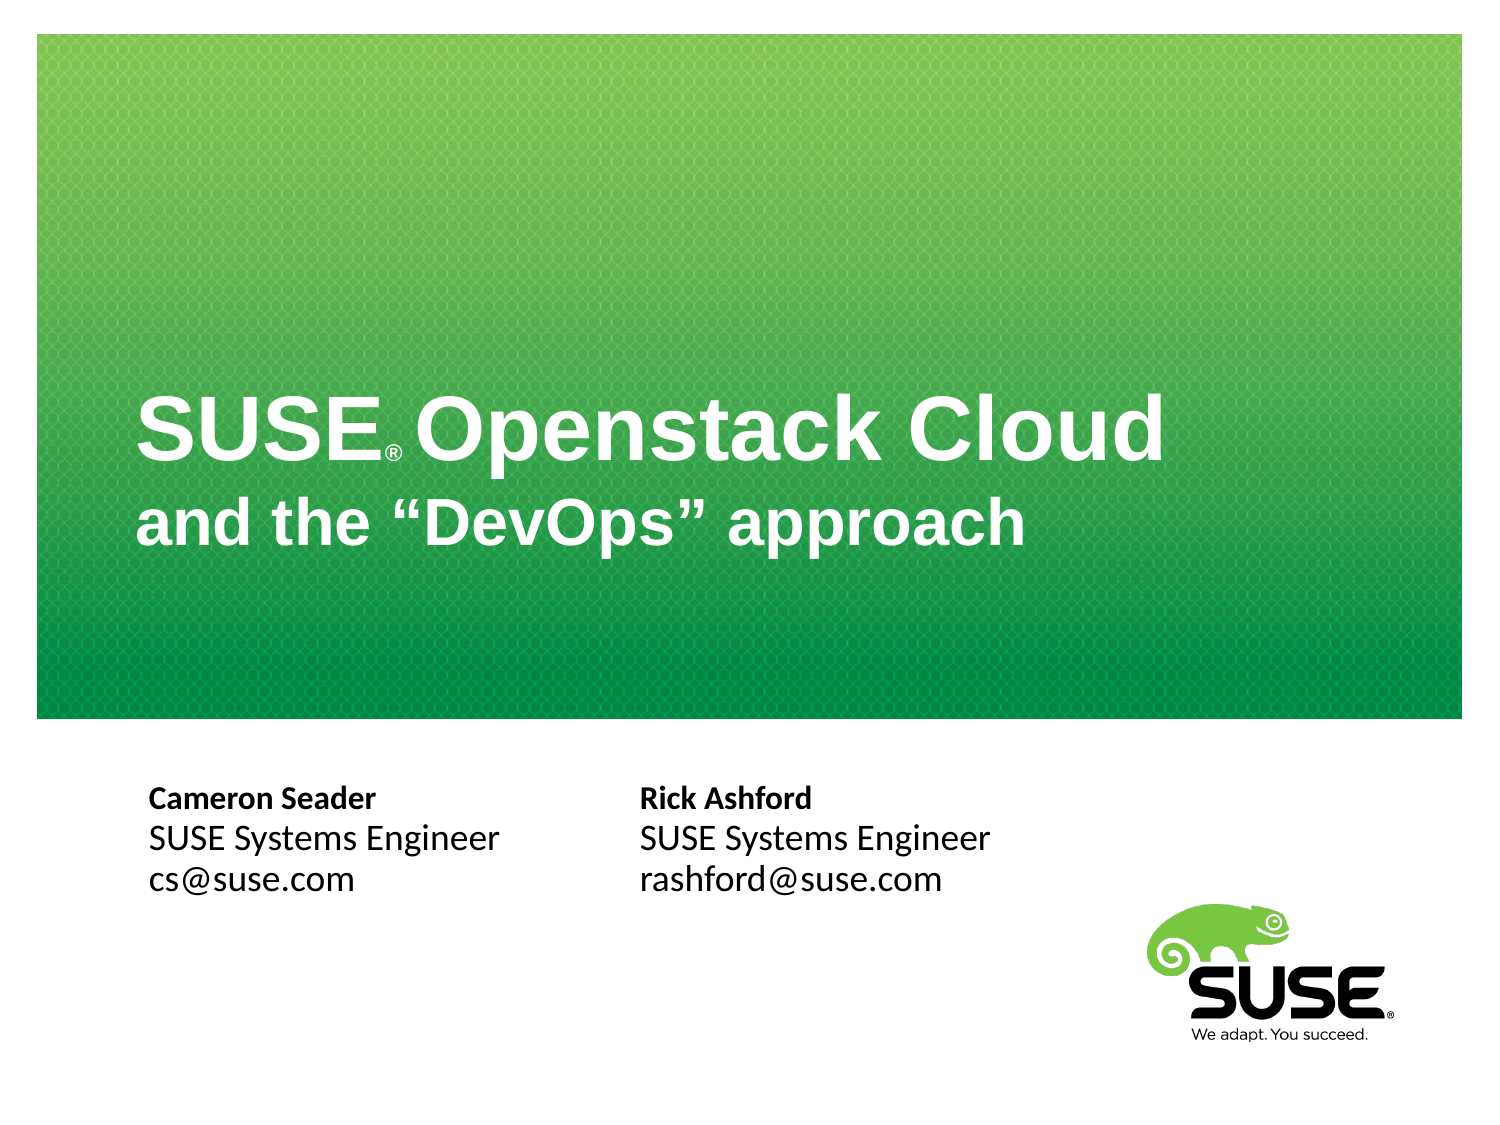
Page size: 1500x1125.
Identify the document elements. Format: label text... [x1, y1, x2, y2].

text_box Cameron Seader SUSE Systems Engineer cs@suse.com [134, 772, 538, 999]
picture [1147, 904, 1394, 1042]
text_box Rick Ashford SUSE Systems Engineer rashford@suse.com [624, 772, 1249, 999]
picture [37, 34, 1462, 719]
text_box SUSE® Openstack Cloud and the “DevOps” approach [134, 394, 1408, 639]
